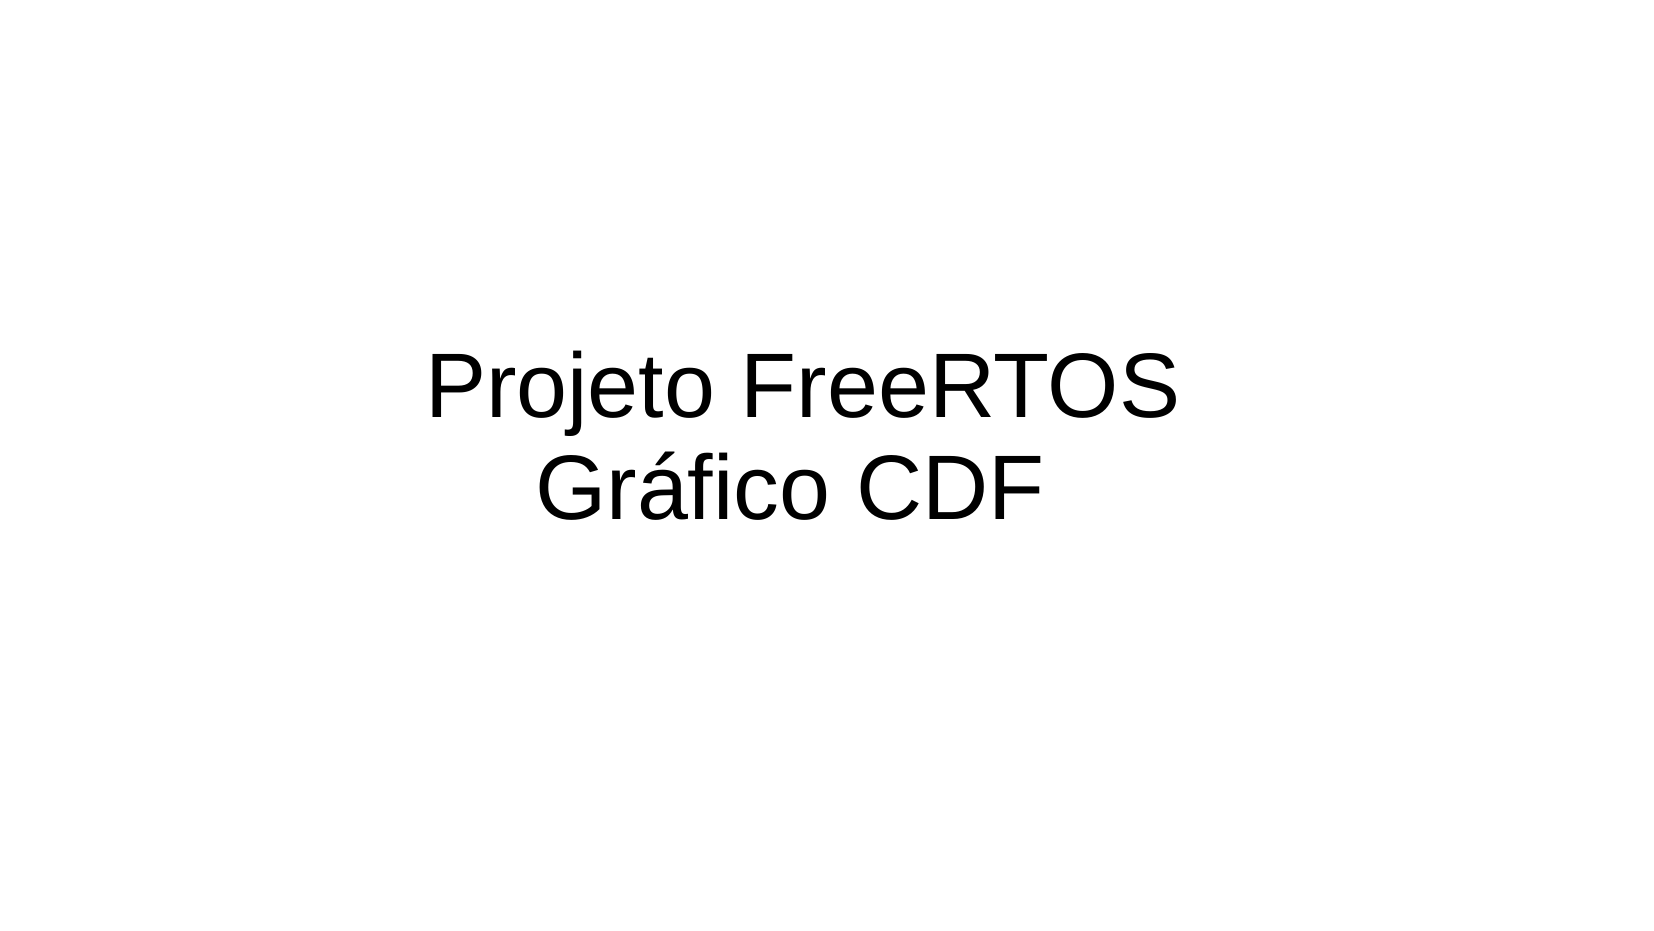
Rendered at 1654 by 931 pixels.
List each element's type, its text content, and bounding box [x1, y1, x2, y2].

title Projeto FreeRTOS Gráfico CDF [59, 334, 1548, 540]
